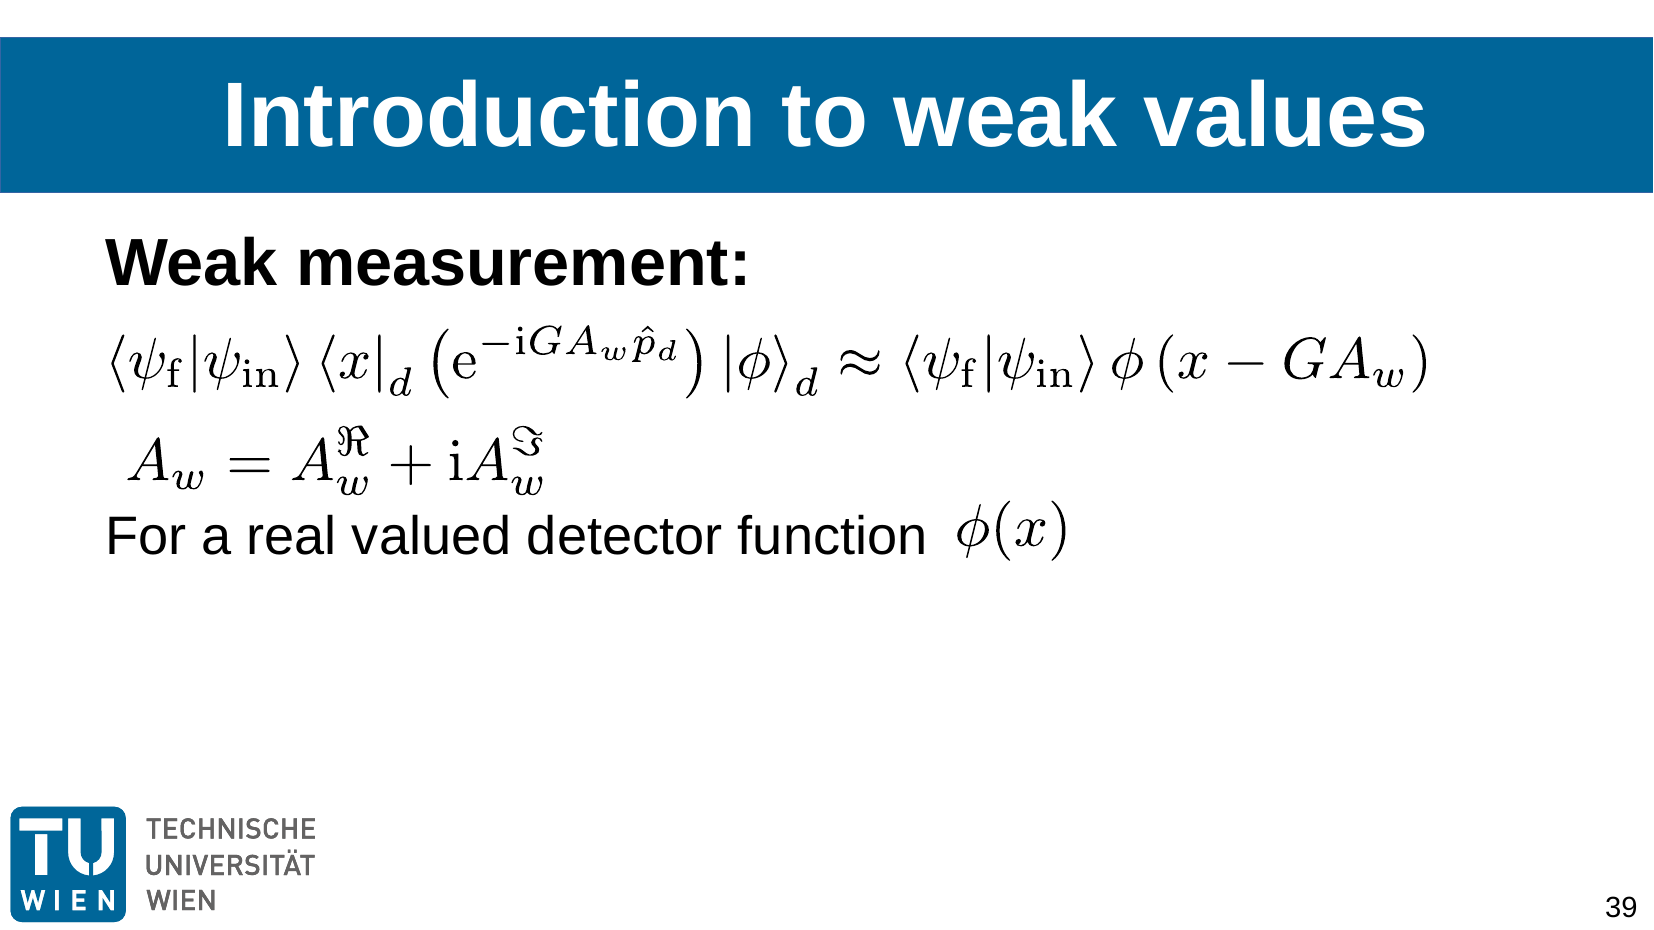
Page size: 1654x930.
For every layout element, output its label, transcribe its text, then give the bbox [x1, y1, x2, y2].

picture [101, 314, 1440, 405]
title Introduction to weak values [0, 37, 1653, 193]
picture [950, 496, 1075, 572]
list Weak measurement: For a real valued detector function [105, 225, 1593, 765]
picture [111, 424, 562, 500]
